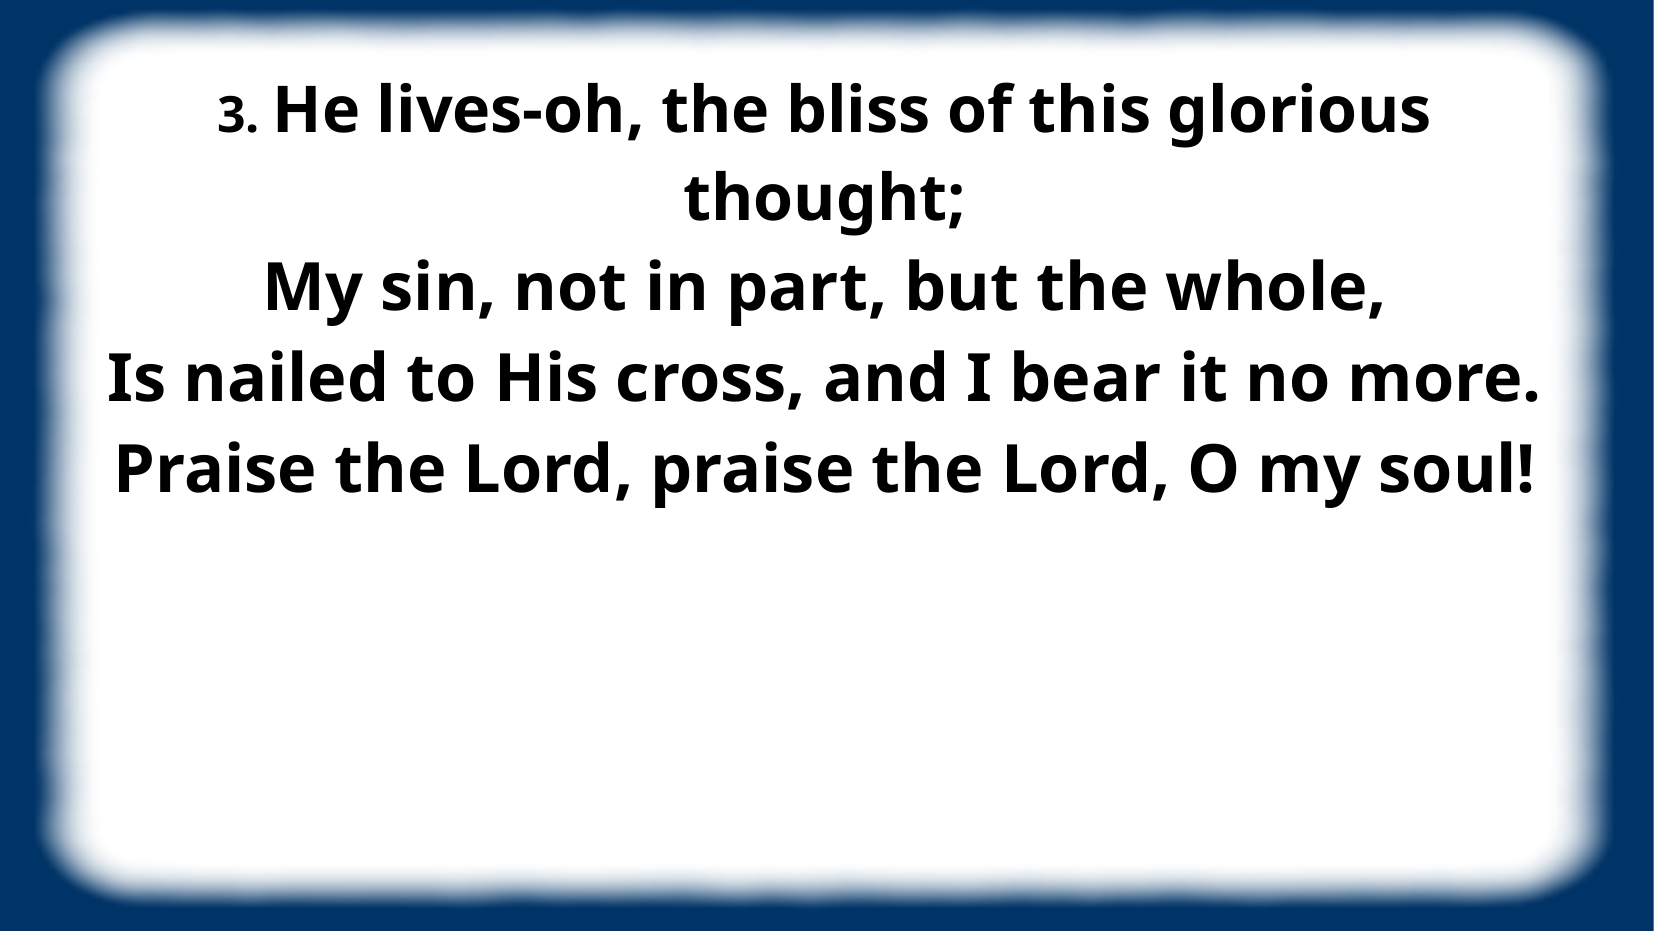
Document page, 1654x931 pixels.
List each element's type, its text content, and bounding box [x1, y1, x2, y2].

text_box 3. He lives-oh, the bliss of this glorious thought; My sin, not in part, but the whole, Is nailed to His cross, and I bear it no more. Praise the Lord, praise the Lord, O my soul! [90, 56, 1561, 447]
picture [0, 0, 1654, 931]
